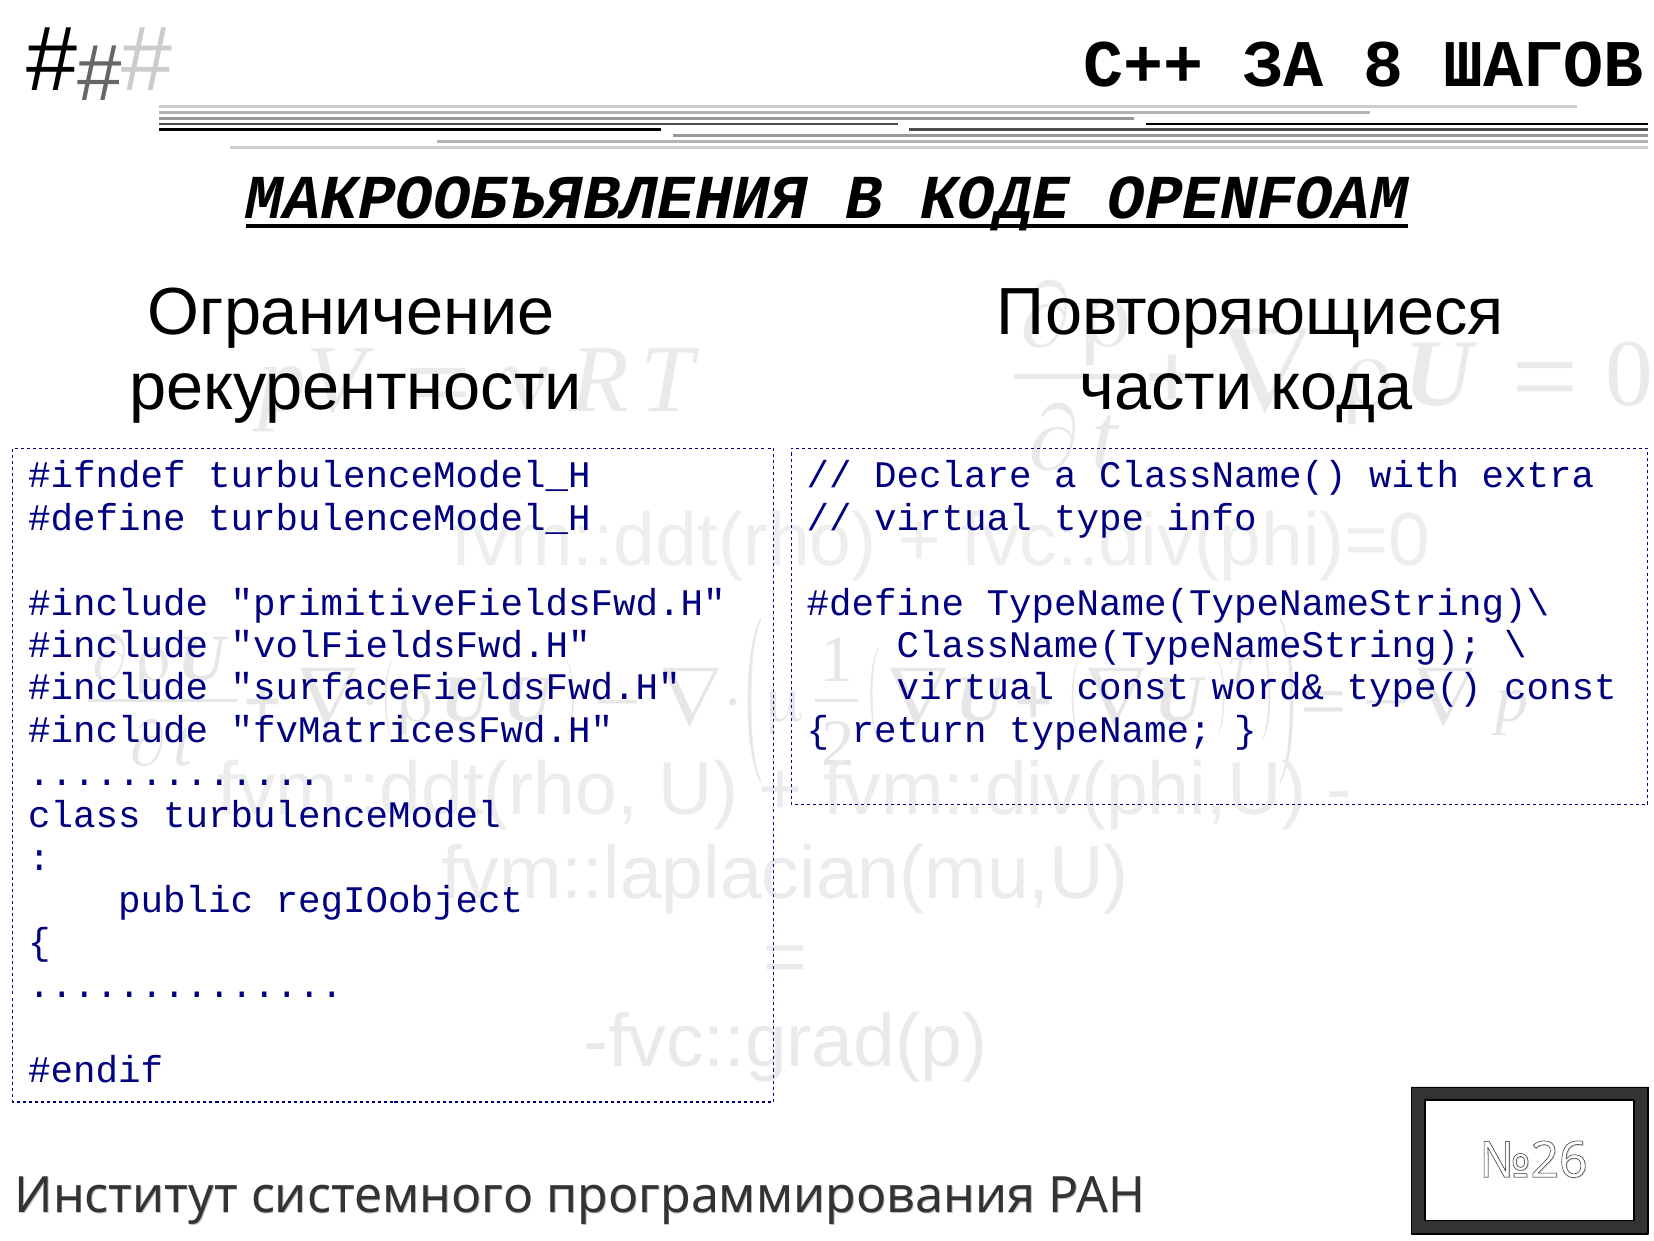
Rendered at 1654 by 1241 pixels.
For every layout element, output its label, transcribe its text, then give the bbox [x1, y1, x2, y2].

text_box // Declare a ClassName() with extra // virtual type info #define TypeName(TypeNameString)\ ClassName(TypeNameString); \ virtual const word& type() const { return typeName; } [791, 448, 1648, 805]
text_box #ifndef turbulenceModel_H #define turbulenceModel_H #include "primitiveFieldsFwd.H" #include "volFieldsFwd.H" #include "surfaceFieldsFwd.H" #include "fvMatricesFwd.H" ............. class turbulenceModel : public regIOobject { .............. #endif [12, 448, 774, 1102]
title МАКРООБЪЯВЛЕНИЯ В КОДЕ OPENFOAM [0, 147, 1654, 257]
list Ограничение Повторяющиеся рекурентности части кода [0, 274, 1654, 1093]
